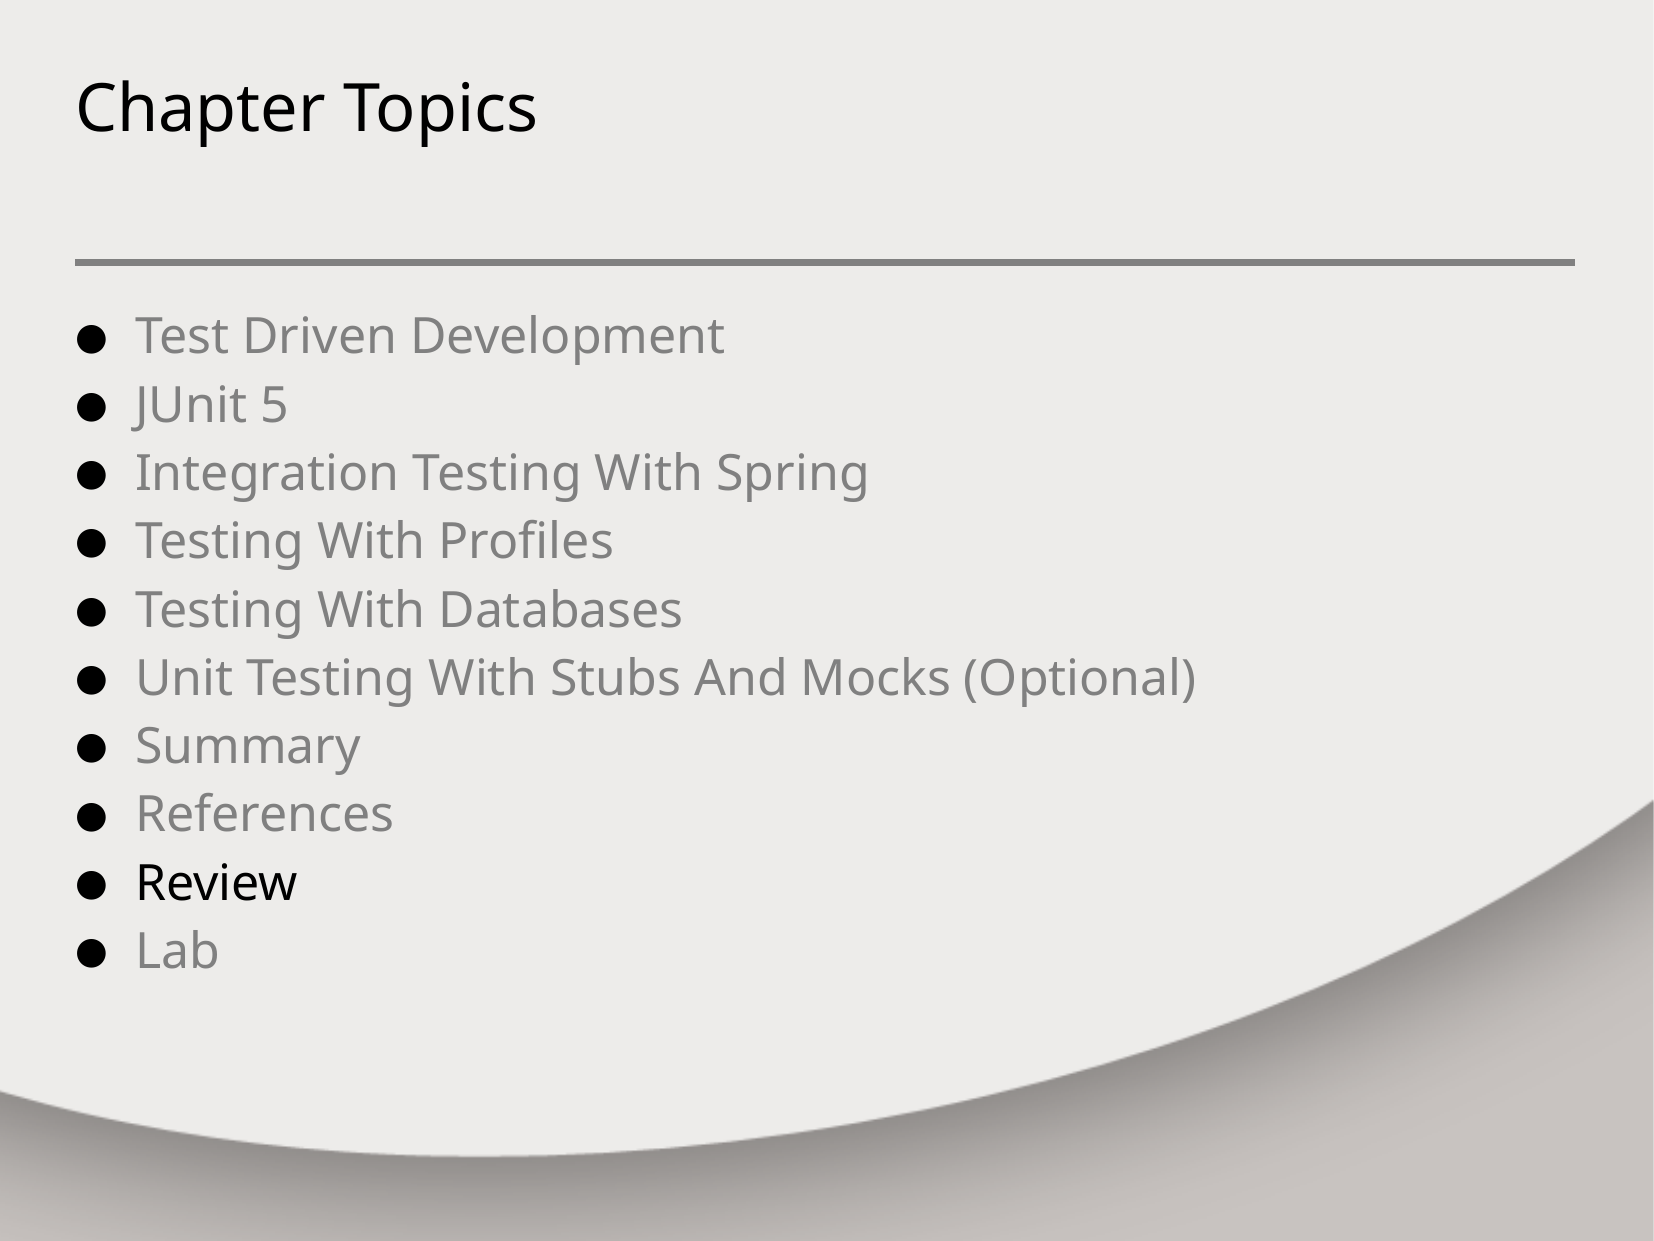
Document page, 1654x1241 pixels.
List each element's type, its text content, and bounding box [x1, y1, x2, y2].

picture [0, 0, 1654, 1241]
list Test Driven Development JUnit 5 Integration Testing With Spring Testing With Profiles Testing With Databases Unit Testing With Stubs And Mocks (Optional) Summary References Review Lab [75, 300, 1576, 1164]
title Chapter Topics [75, 75, 1576, 226]
